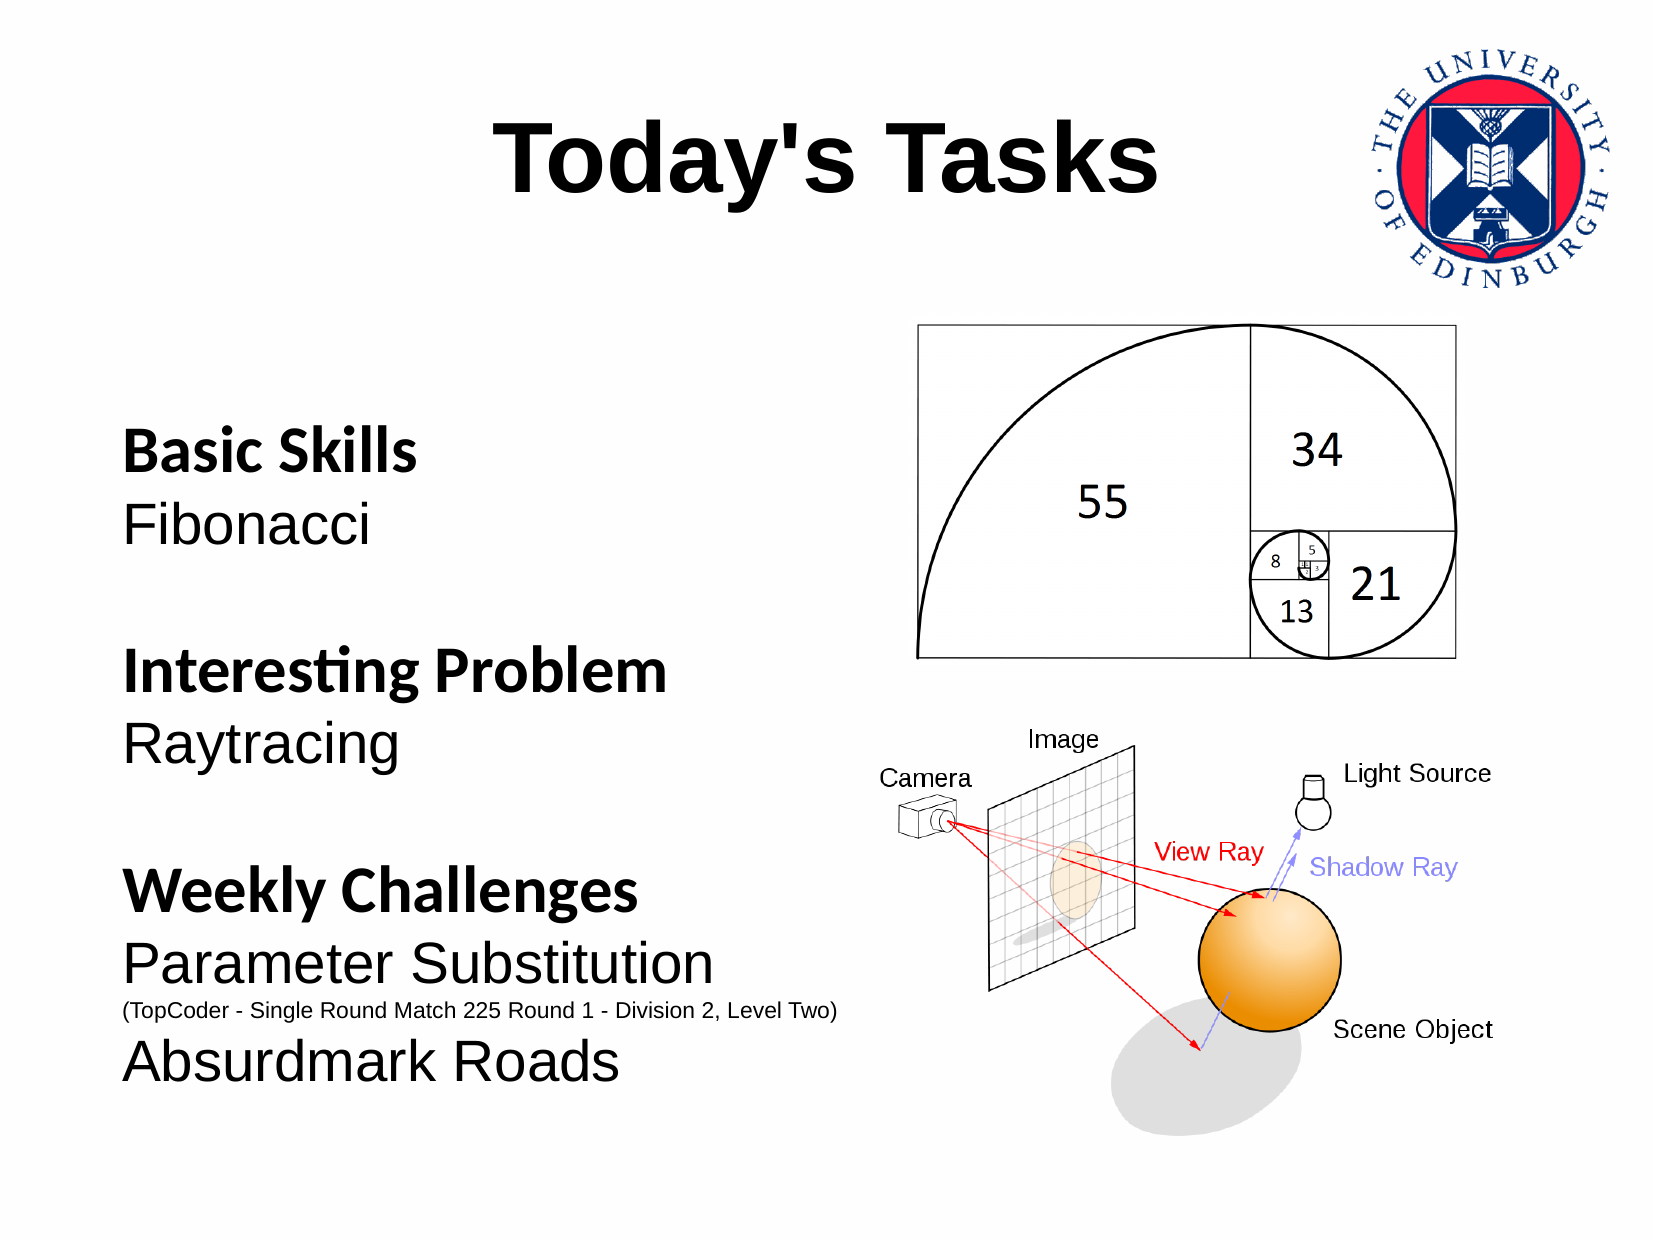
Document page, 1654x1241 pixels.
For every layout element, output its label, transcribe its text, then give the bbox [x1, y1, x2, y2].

subtitle Basic Skills Fibonacci Interesting Problem Raytracing Weekly Challenges Parameter Substitution (TopCoder - Single Round Match 225 Round 1 - Division 2, Level Two) Absurdmark Roads [82, 326, 878, 1173]
title Today's Tasks [82, 49, 1361, 257]
picture [1361, 49, 1610, 296]
picture [878, 725, 1497, 1138]
picture [908, 315, 1466, 667]
